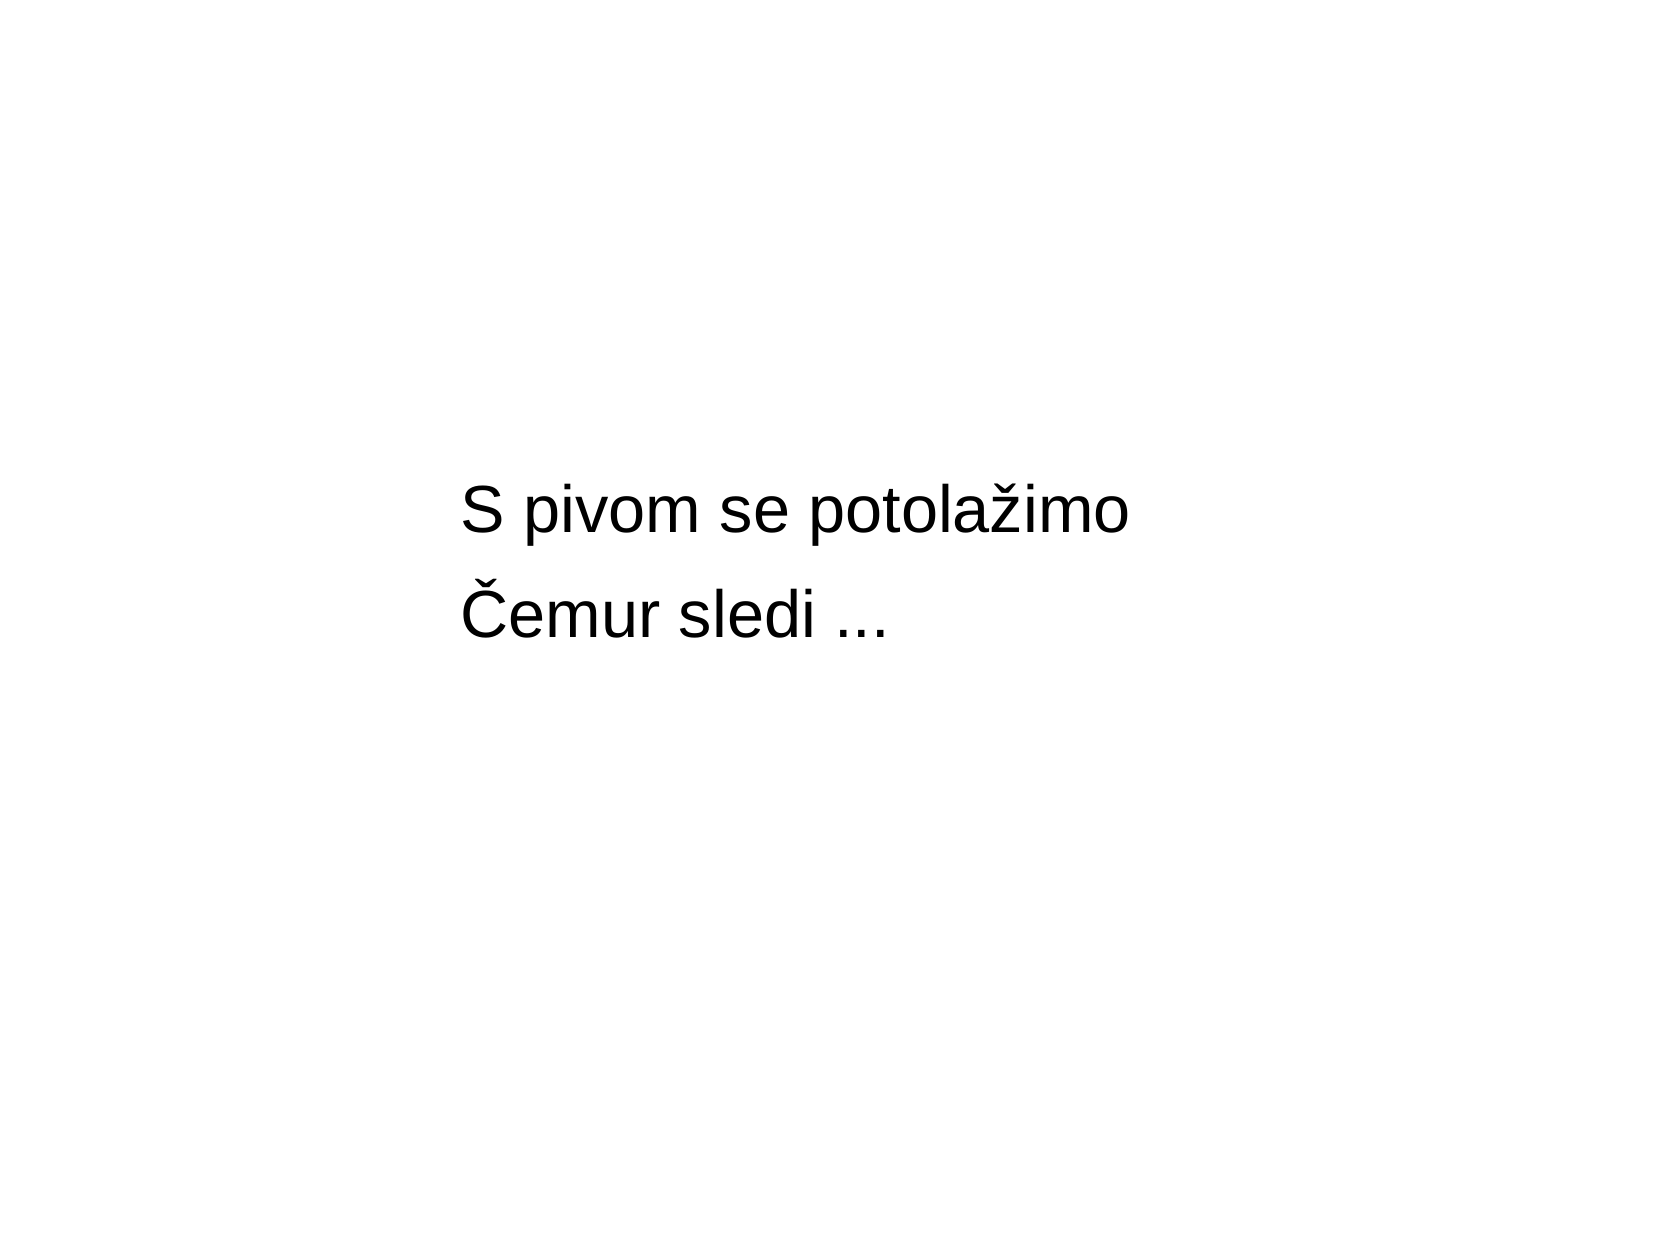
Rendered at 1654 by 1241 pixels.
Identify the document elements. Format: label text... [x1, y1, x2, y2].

list S pivom se potolažimo Čemur sledi ... [442, 472, 1193, 709]
